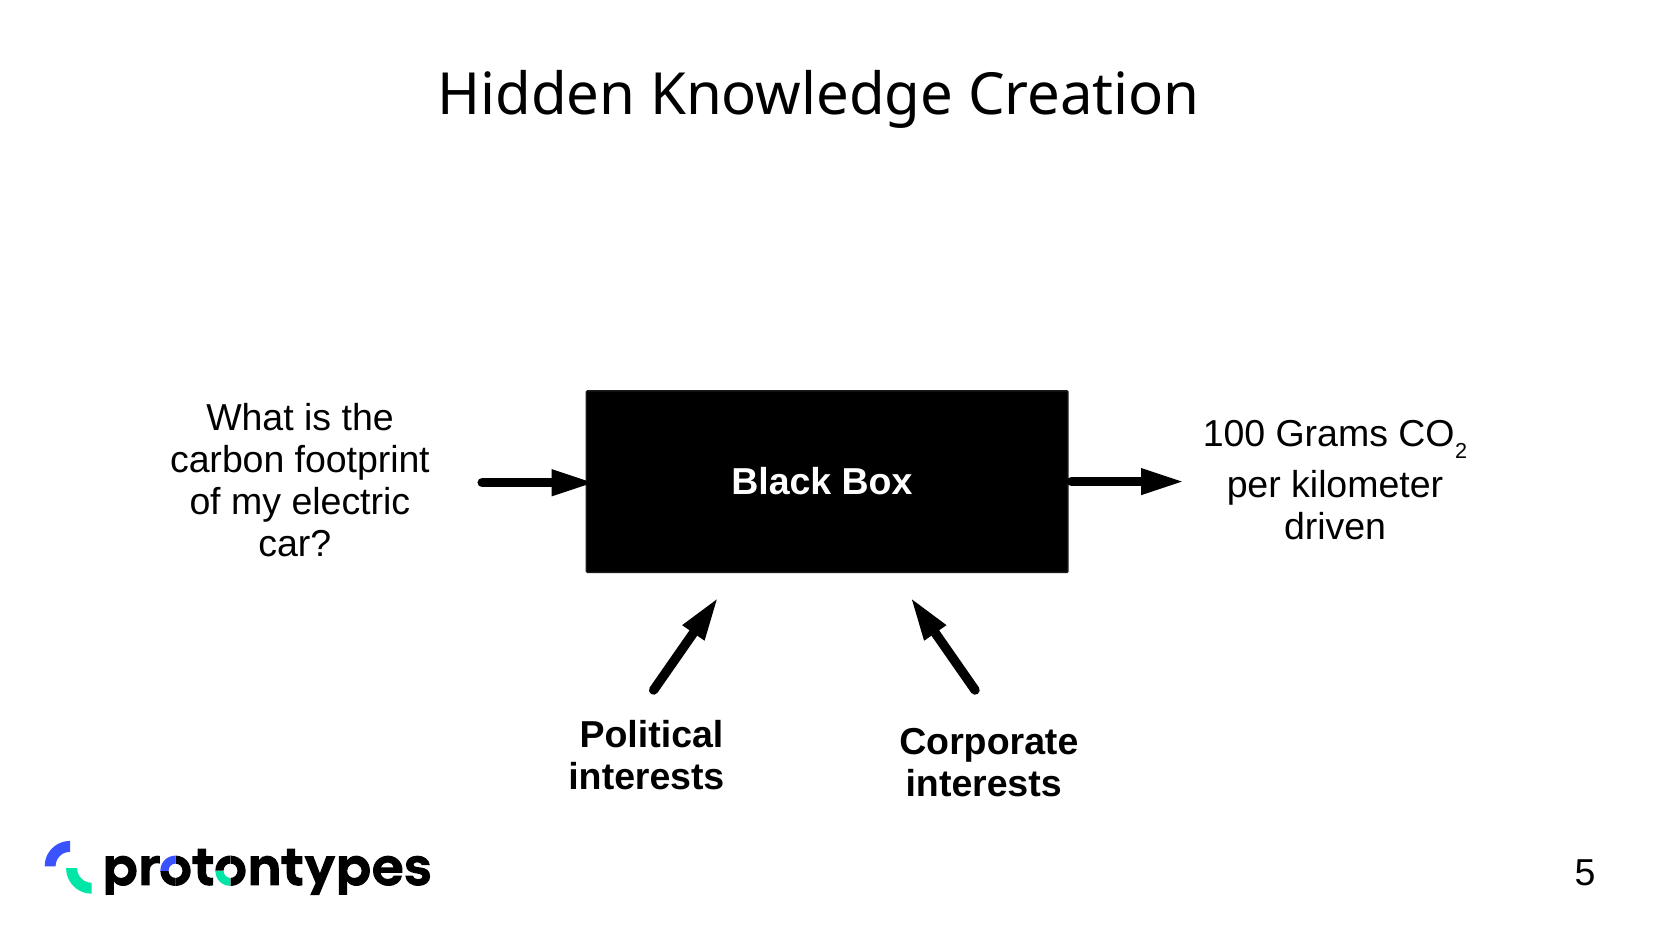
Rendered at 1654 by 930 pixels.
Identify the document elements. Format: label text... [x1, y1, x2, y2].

text_box Black Box [587, 391, 1068, 572]
text_box Corporate interests [861, 712, 1117, 812]
text_box What is the carbon footprint of my electric car? [150, 389, 451, 573]
text_box Political interests [524, 706, 780, 806]
title Hidden Knowledge Creation [82, 36, 1571, 148]
text_box 100 Grams CO2 per kilometer driven [1185, 405, 1486, 556]
